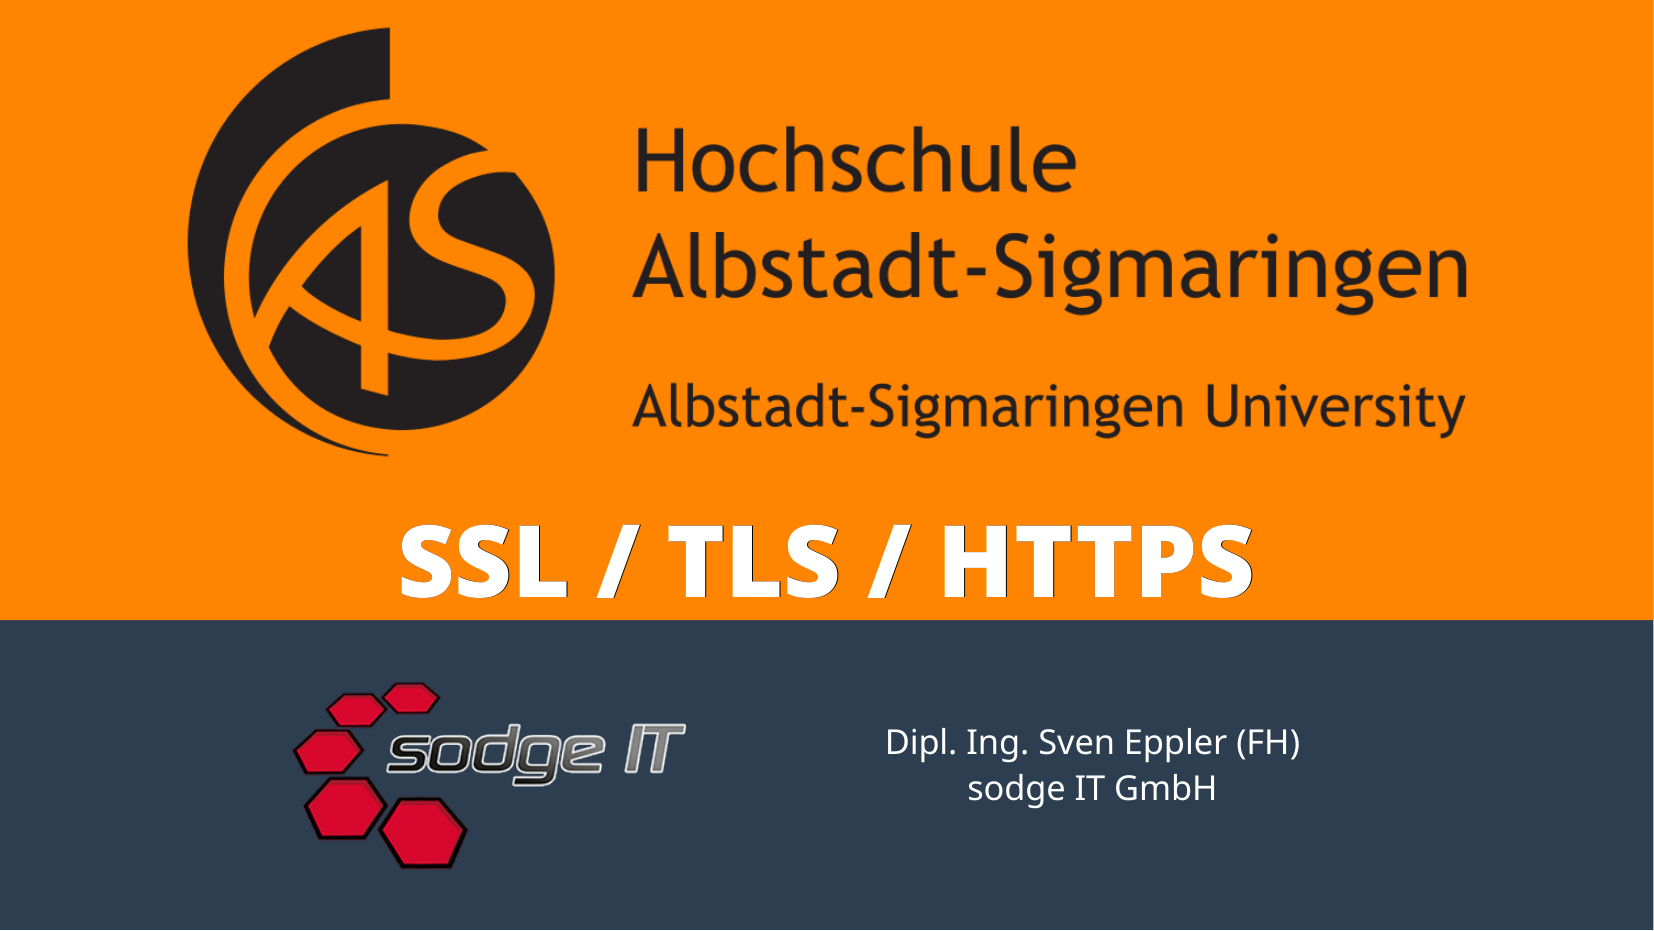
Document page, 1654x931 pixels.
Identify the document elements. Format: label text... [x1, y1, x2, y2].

picture [168, 11, 1486, 473]
title SSL / TLS / HTTPS [59, 436, 1595, 612]
subtitle Dipl. Ing. Sven Eppler (FH) sodge IT GmbH [590, 642, 1595, 886]
picture [271, 677, 697, 875]
